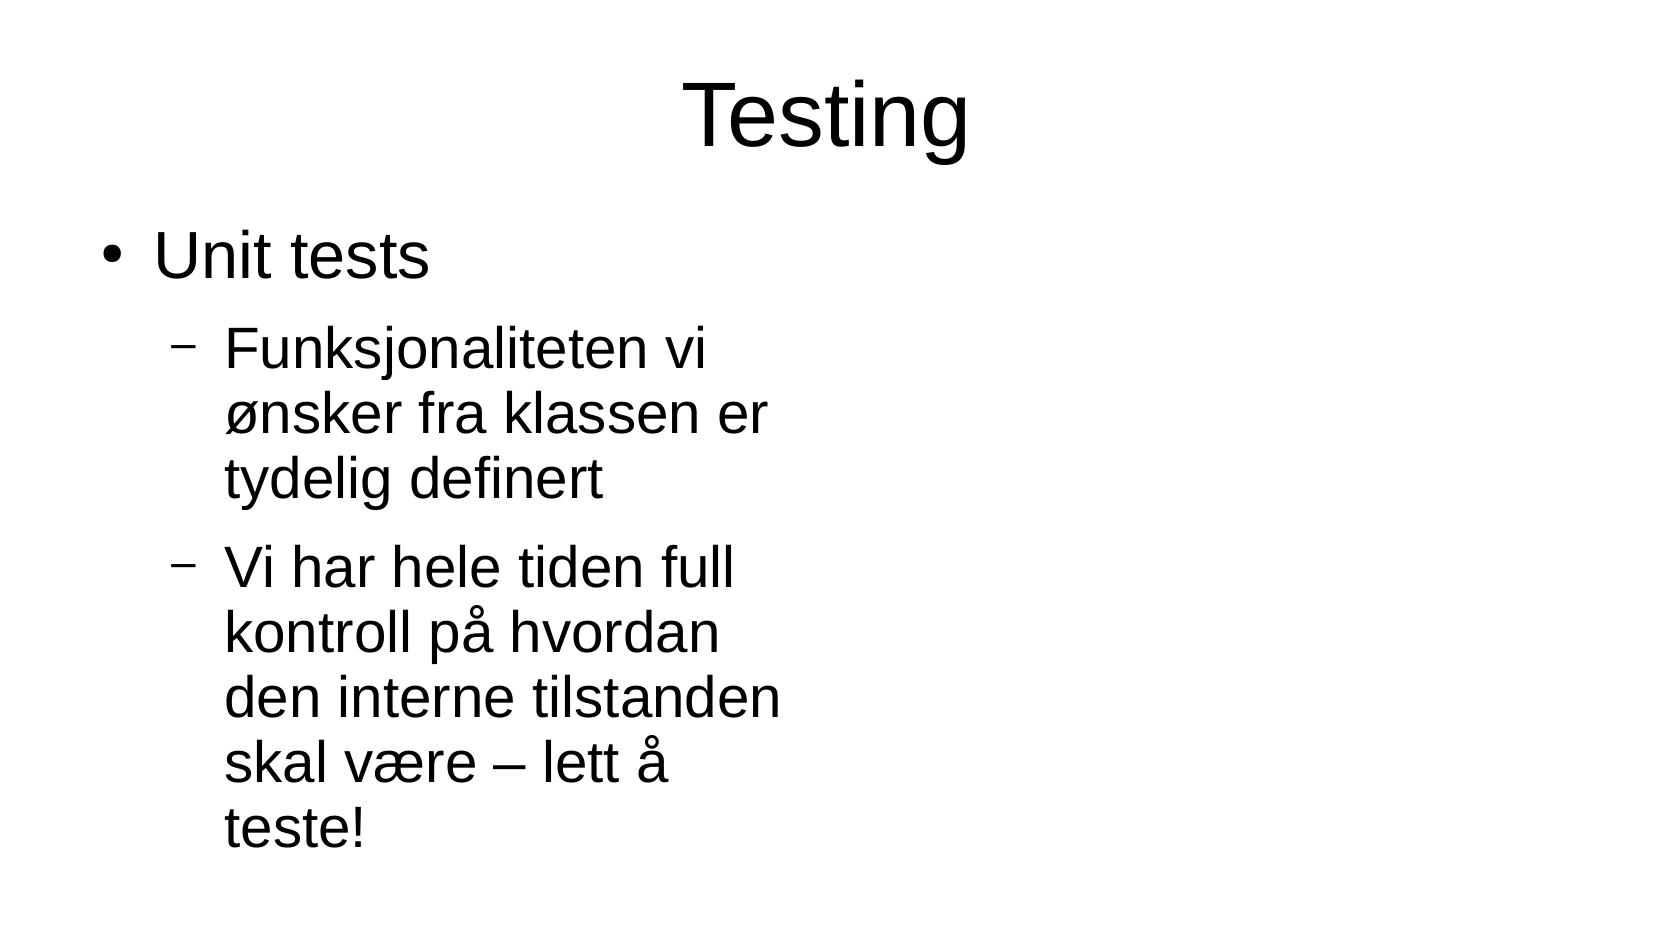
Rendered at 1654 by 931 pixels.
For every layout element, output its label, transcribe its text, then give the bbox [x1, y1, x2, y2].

title Testing [82, 37, 1571, 193]
list Unit tests Funksjonaliteten vi ønsker fra klassen er tydelig definert Vi har hele tiden full kontroll på hvordan den interne tilstanden skal være – lett å teste! [82, 217, 809, 901]
